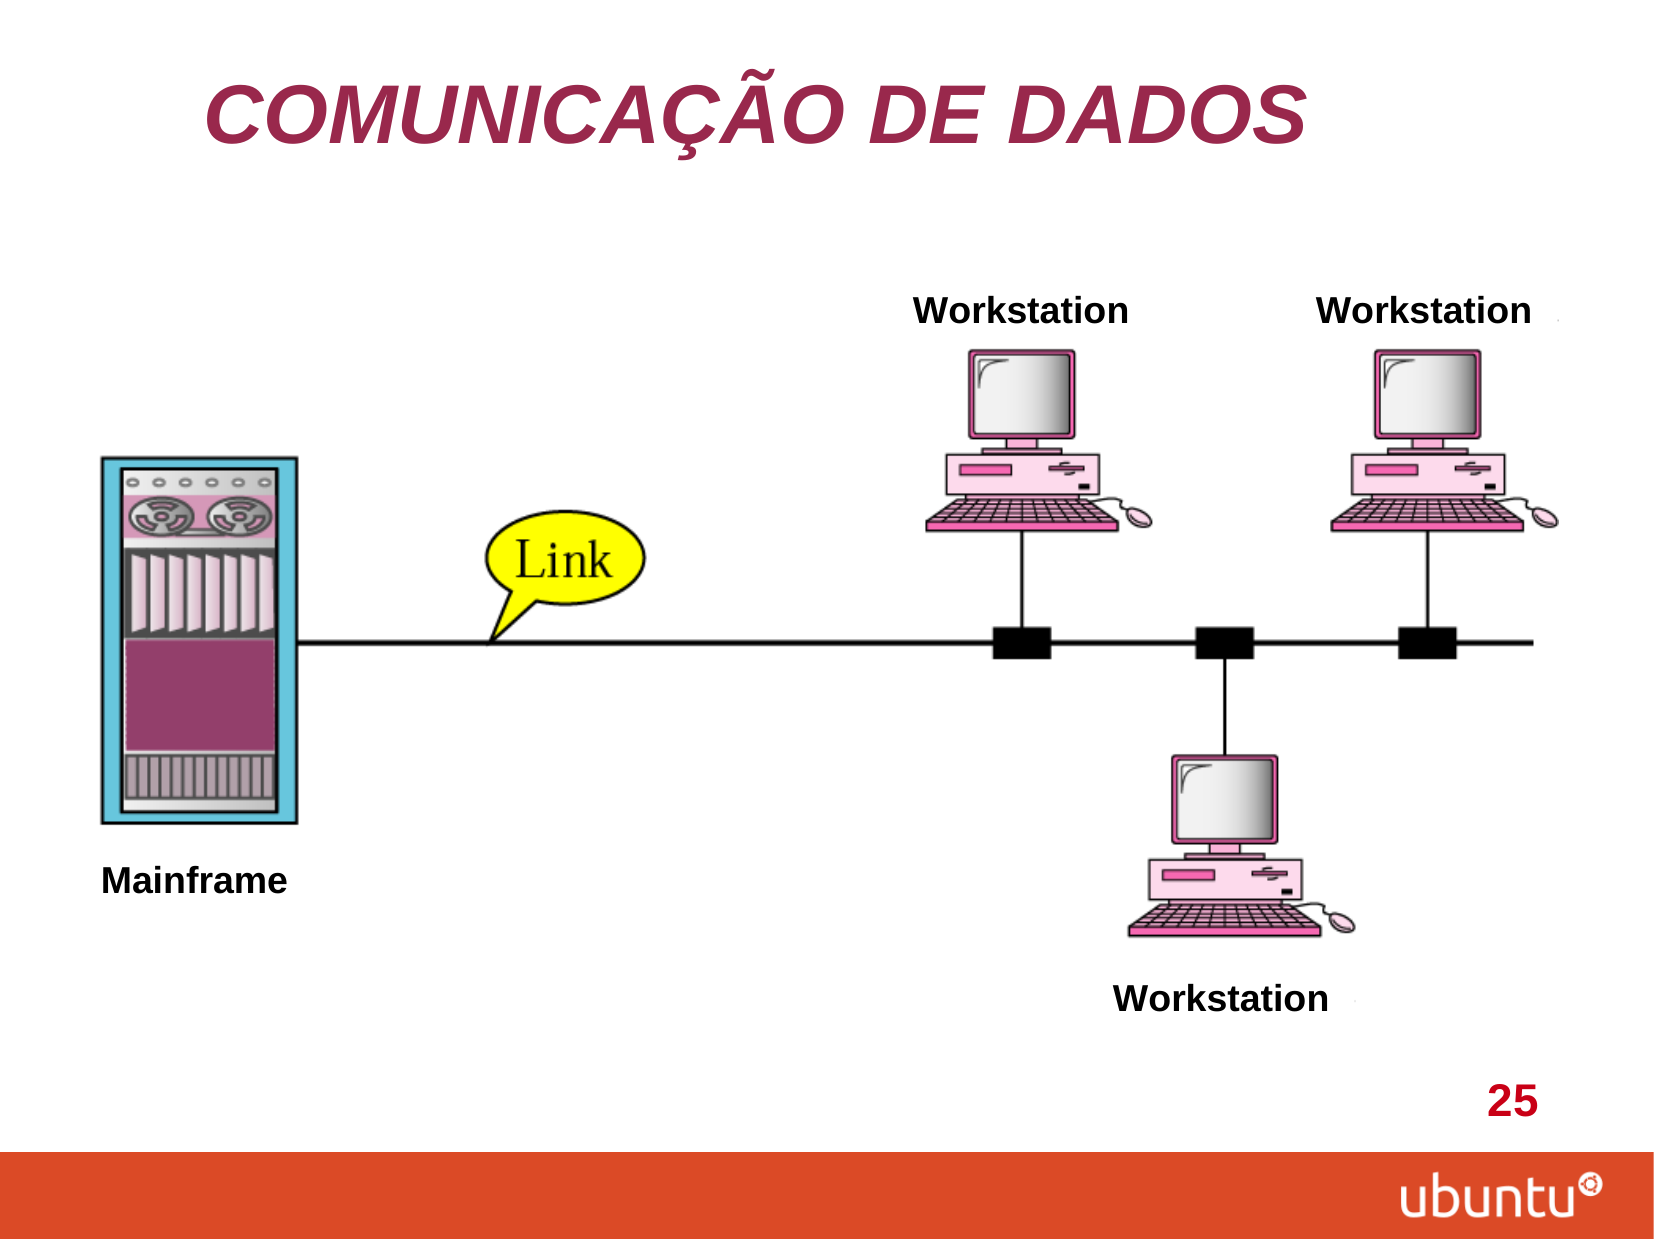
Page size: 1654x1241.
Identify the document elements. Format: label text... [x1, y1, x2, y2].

text_box Workstation [1290, 267, 1558, 339]
picture [0, 1152, 1654, 1239]
text_box Mainframe [61, 837, 328, 910]
text_box <number> [1473, 1063, 1654, 1134]
title COMUNICAÇÃO DE DADOS [11, 7, 1500, 200]
picture [83, 274, 1559, 1017]
text_box Workstation [888, 267, 1155, 339]
text_box Workstation [1087, 956, 1355, 1028]
